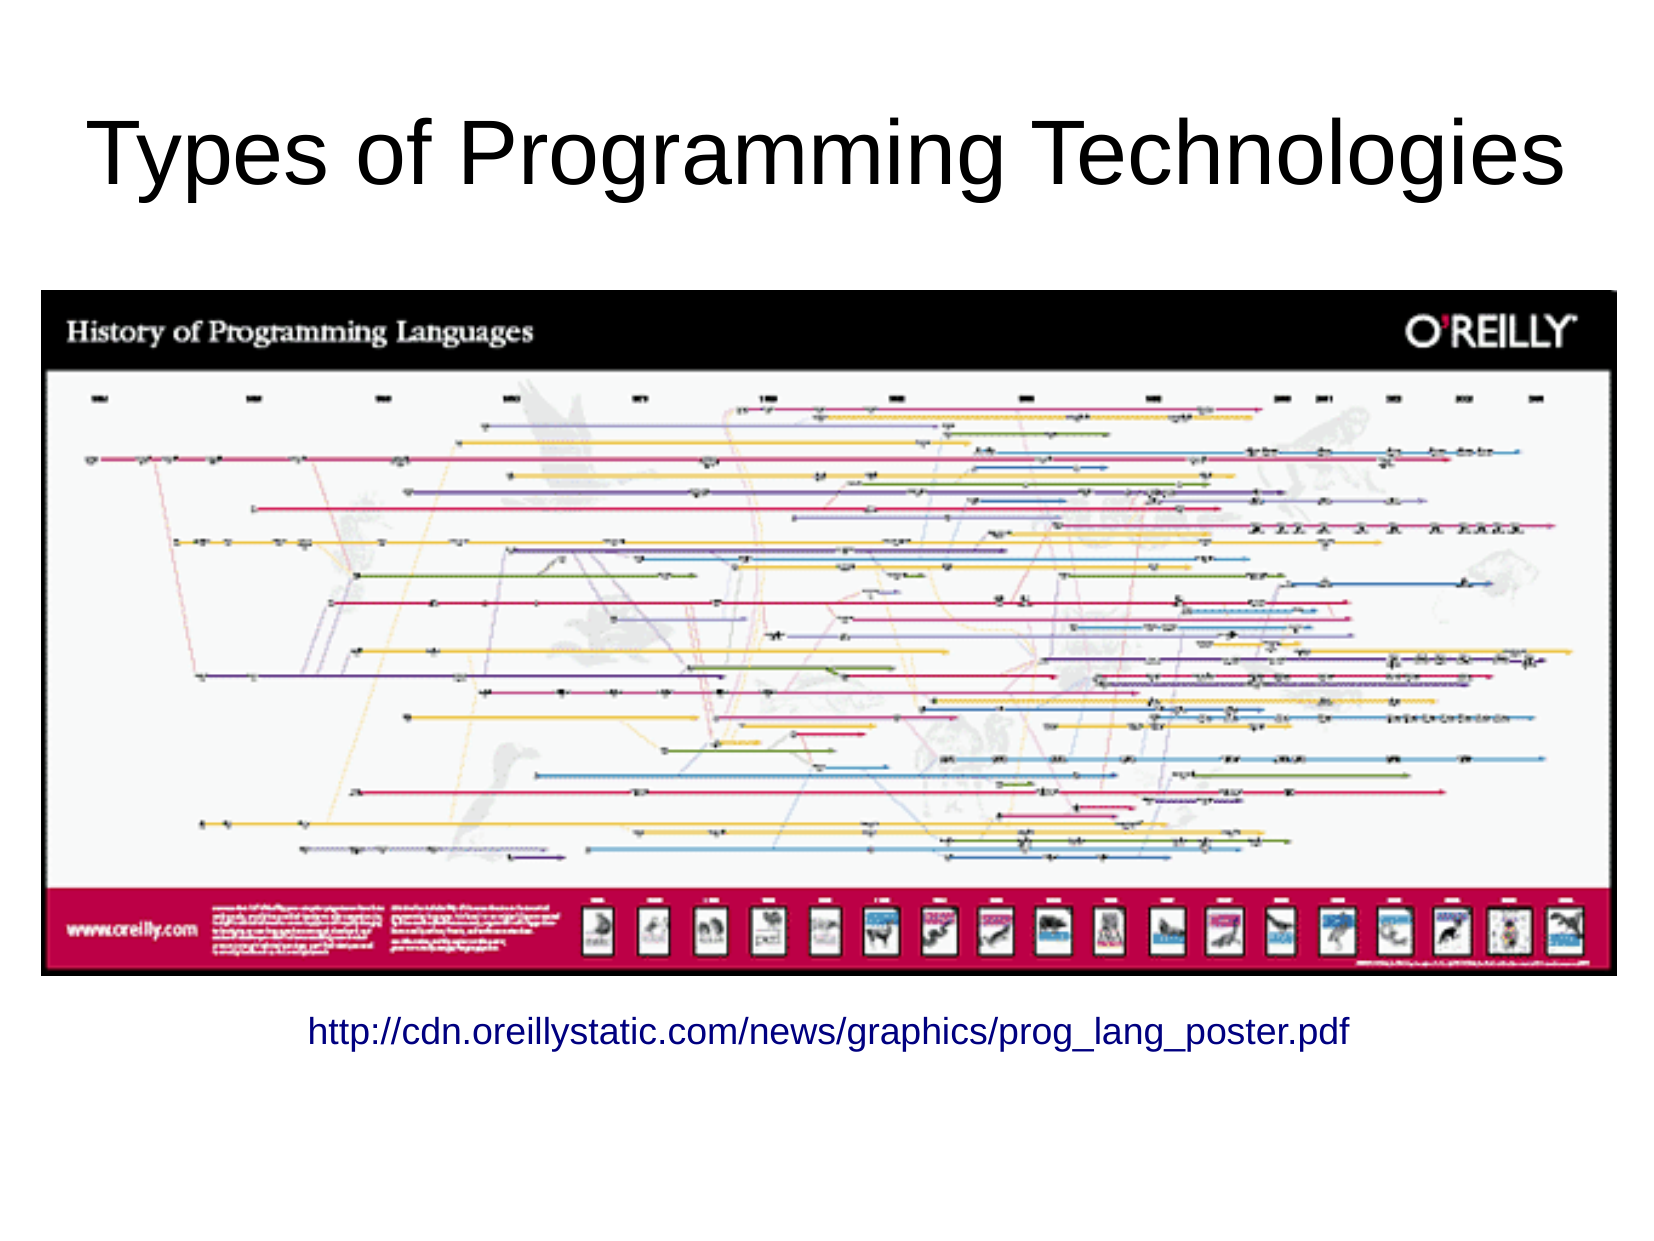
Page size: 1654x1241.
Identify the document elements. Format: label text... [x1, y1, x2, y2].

picture [41, 290, 1617, 976]
list [82, 976, 1538, 1111]
title Types of Programming Technologies [82, 49, 1571, 257]
